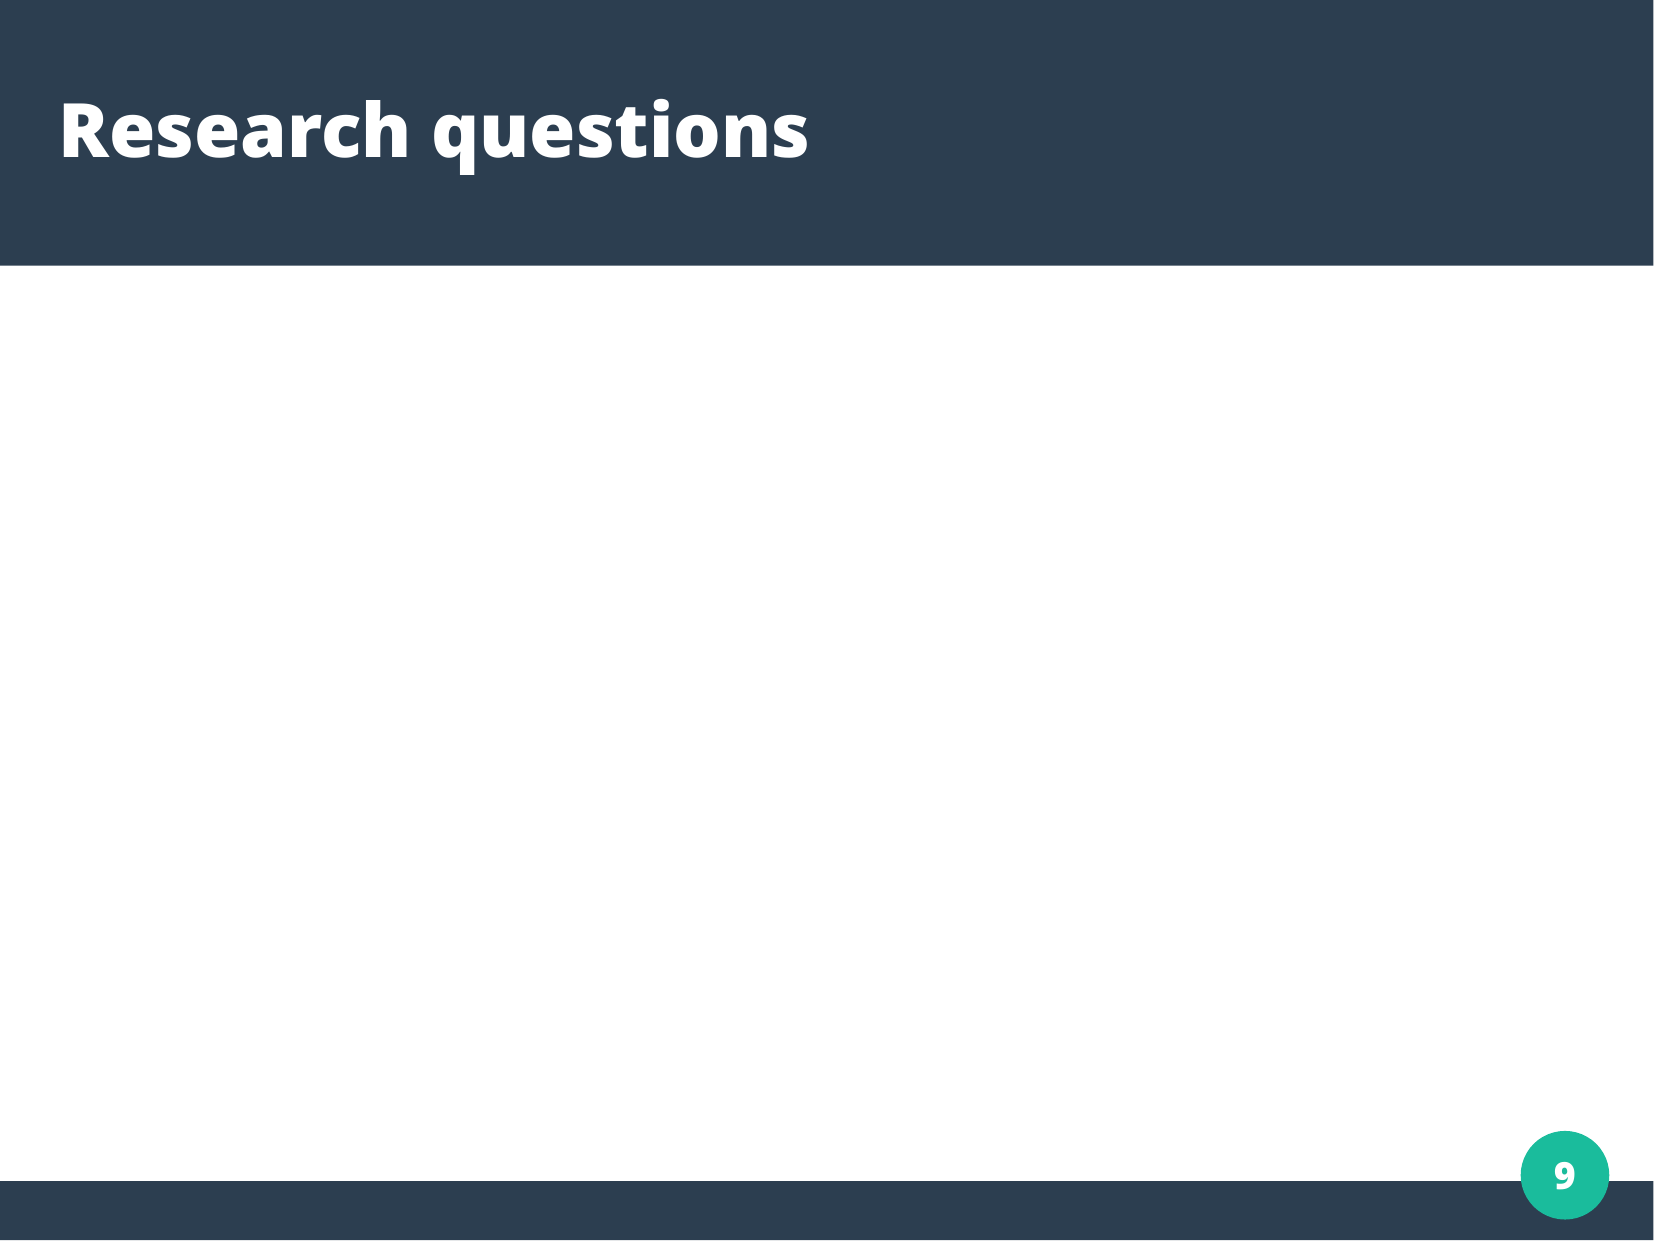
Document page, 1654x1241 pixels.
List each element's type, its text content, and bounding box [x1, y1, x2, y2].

title Research questions [59, 49, 1595, 207]
